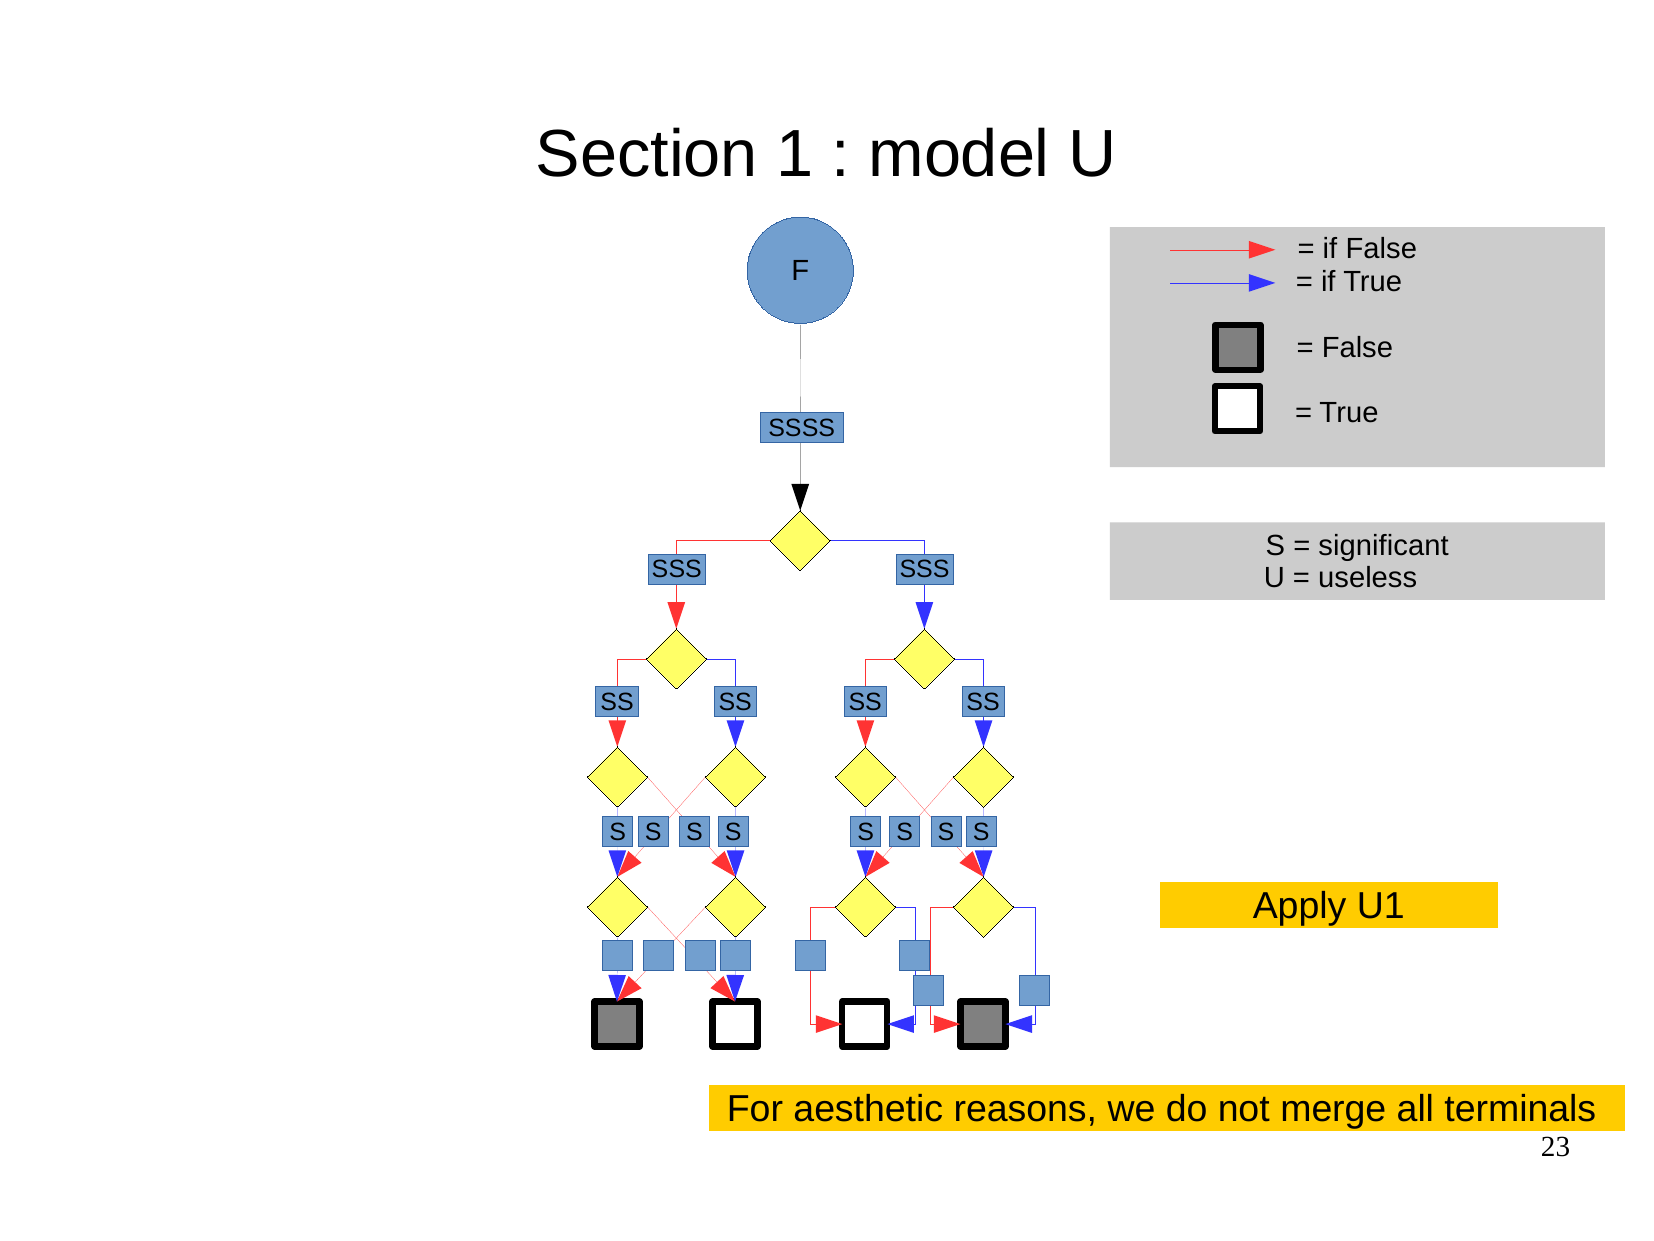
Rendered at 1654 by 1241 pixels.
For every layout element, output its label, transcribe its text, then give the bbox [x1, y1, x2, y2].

text_box S [966, 816, 997, 847]
text_box S [602, 816, 633, 847]
text_box [953, 876, 1014, 938]
text_box S [931, 816, 962, 847]
text_box S [718, 816, 749, 847]
text_box [705, 746, 766, 807]
text_box [602, 940, 633, 971]
text_box SS [844, 686, 887, 717]
text_box SS [714, 686, 757, 717]
text_box [1019, 975, 1050, 1006]
text_box For aesthetic reasons, we do not merge all terminals [709, 1085, 1625, 1131]
text_box = if False = if True = False = True [1109, 227, 1605, 468]
text_box [720, 940, 751, 971]
text_box [1215, 386, 1261, 432]
text_box S [889, 816, 920, 847]
text_box SS [595, 686, 639, 717]
title Section 1 : model U [82, 49, 1571, 257]
text_box [953, 746, 1014, 808]
text_box [685, 940, 716, 971]
text_box [899, 940, 930, 971]
text_box [835, 876, 896, 937]
text_box [587, 746, 648, 807]
text_box [770, 510, 831, 571]
text_box [960, 1001, 1006, 1047]
text_box SSS [648, 554, 706, 585]
text_box [1215, 324, 1261, 370]
text_box Apply U1 [1160, 882, 1498, 928]
text_box S [850, 816, 881, 847]
text_box [835, 746, 896, 807]
text_box [646, 628, 707, 689]
text_box [842, 1001, 888, 1047]
text_box [913, 975, 944, 1006]
text_box SSS [896, 554, 954, 585]
text_box [795, 940, 826, 971]
text_box F [747, 257, 854, 324]
text_box [712, 1001, 758, 1047]
text_box [643, 940, 674, 971]
text_box SS [962, 686, 1005, 717]
text_box S [638, 816, 669, 847]
text_box [705, 876, 766, 937]
text_box [594, 1001, 640, 1047]
text_box SSSS [760, 412, 844, 443]
text_box [894, 628, 955, 689]
text_box S = significant U = useless [1109, 522, 1605, 600]
text_box S [679, 816, 710, 847]
text_box [587, 876, 648, 937]
